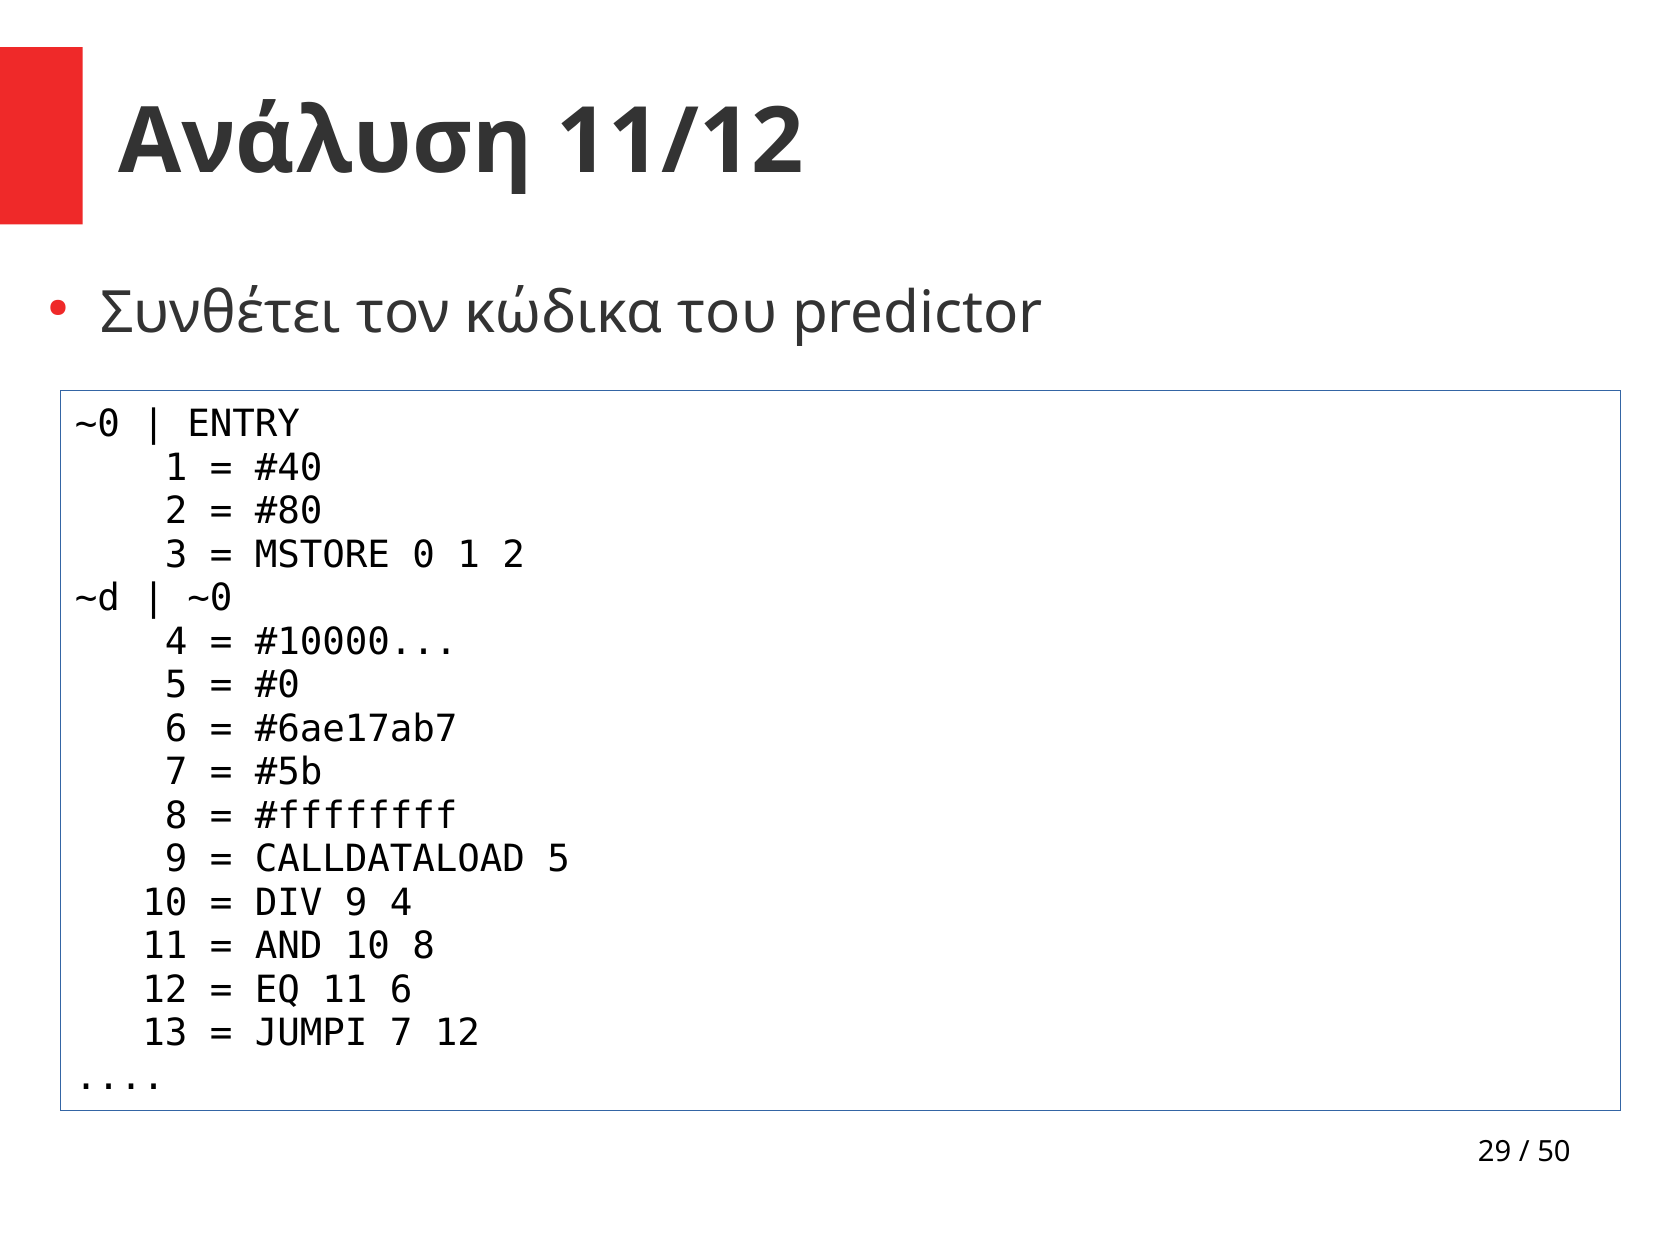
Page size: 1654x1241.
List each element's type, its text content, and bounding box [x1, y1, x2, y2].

list Συνθέτει τον κώδικα του predictor [30, 270, 1621, 376]
text_box ~0 | ENTRY 1 = #40 2 = #80 3 = MSTORE 0 1 2 ~d | ~0 4 = #10000... 5 = #0 6 = #6ae17ab7 7 = #5b 8 = #ffffffff 9 = CALLDATALOAD 5 10 = DIV 9 4 11 = AND 10 8 12 = EQ 11 6 13 = JUMPI 7 12 .... [60, 390, 1621, 1111]
title Ανάλυση 11/12 [118, 33, 1571, 241]
